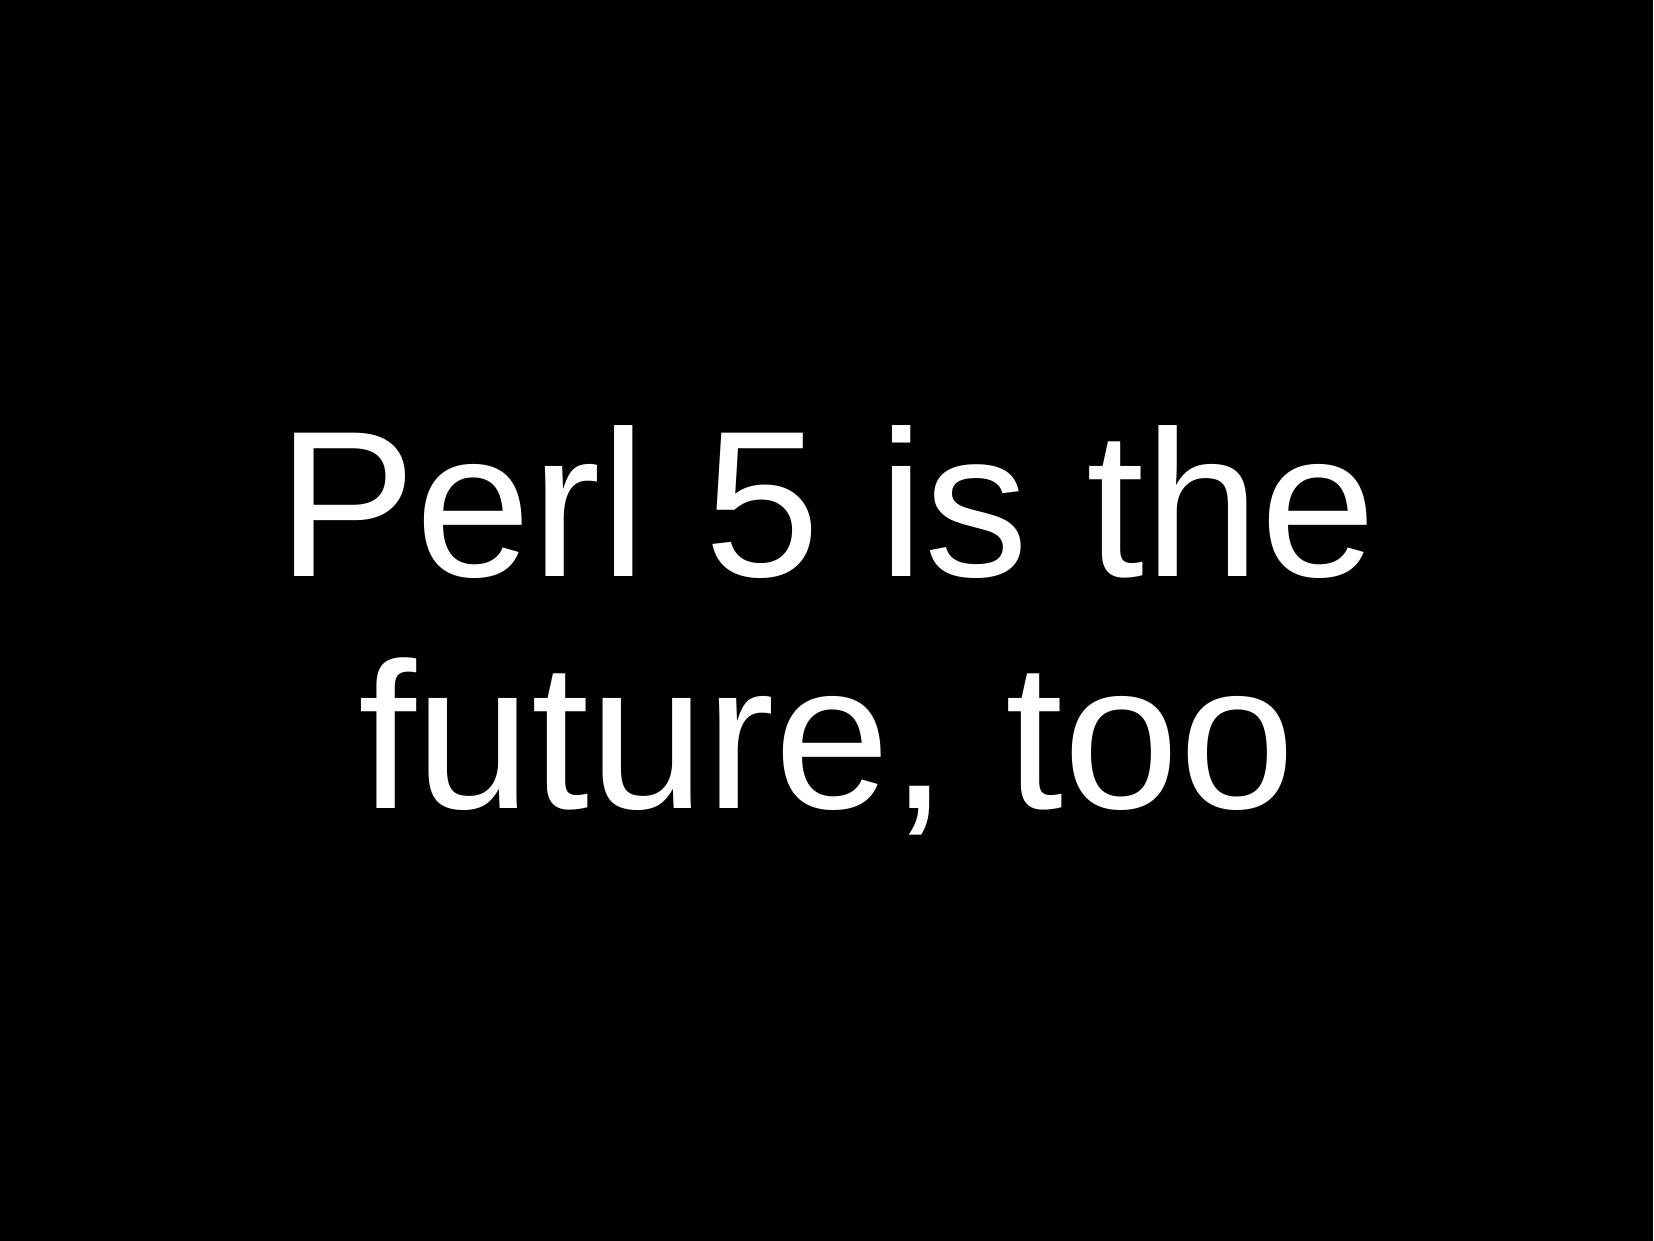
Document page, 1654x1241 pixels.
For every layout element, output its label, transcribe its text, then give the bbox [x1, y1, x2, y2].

title Perl 5 is the future, too [82, 101, 1571, 1140]
